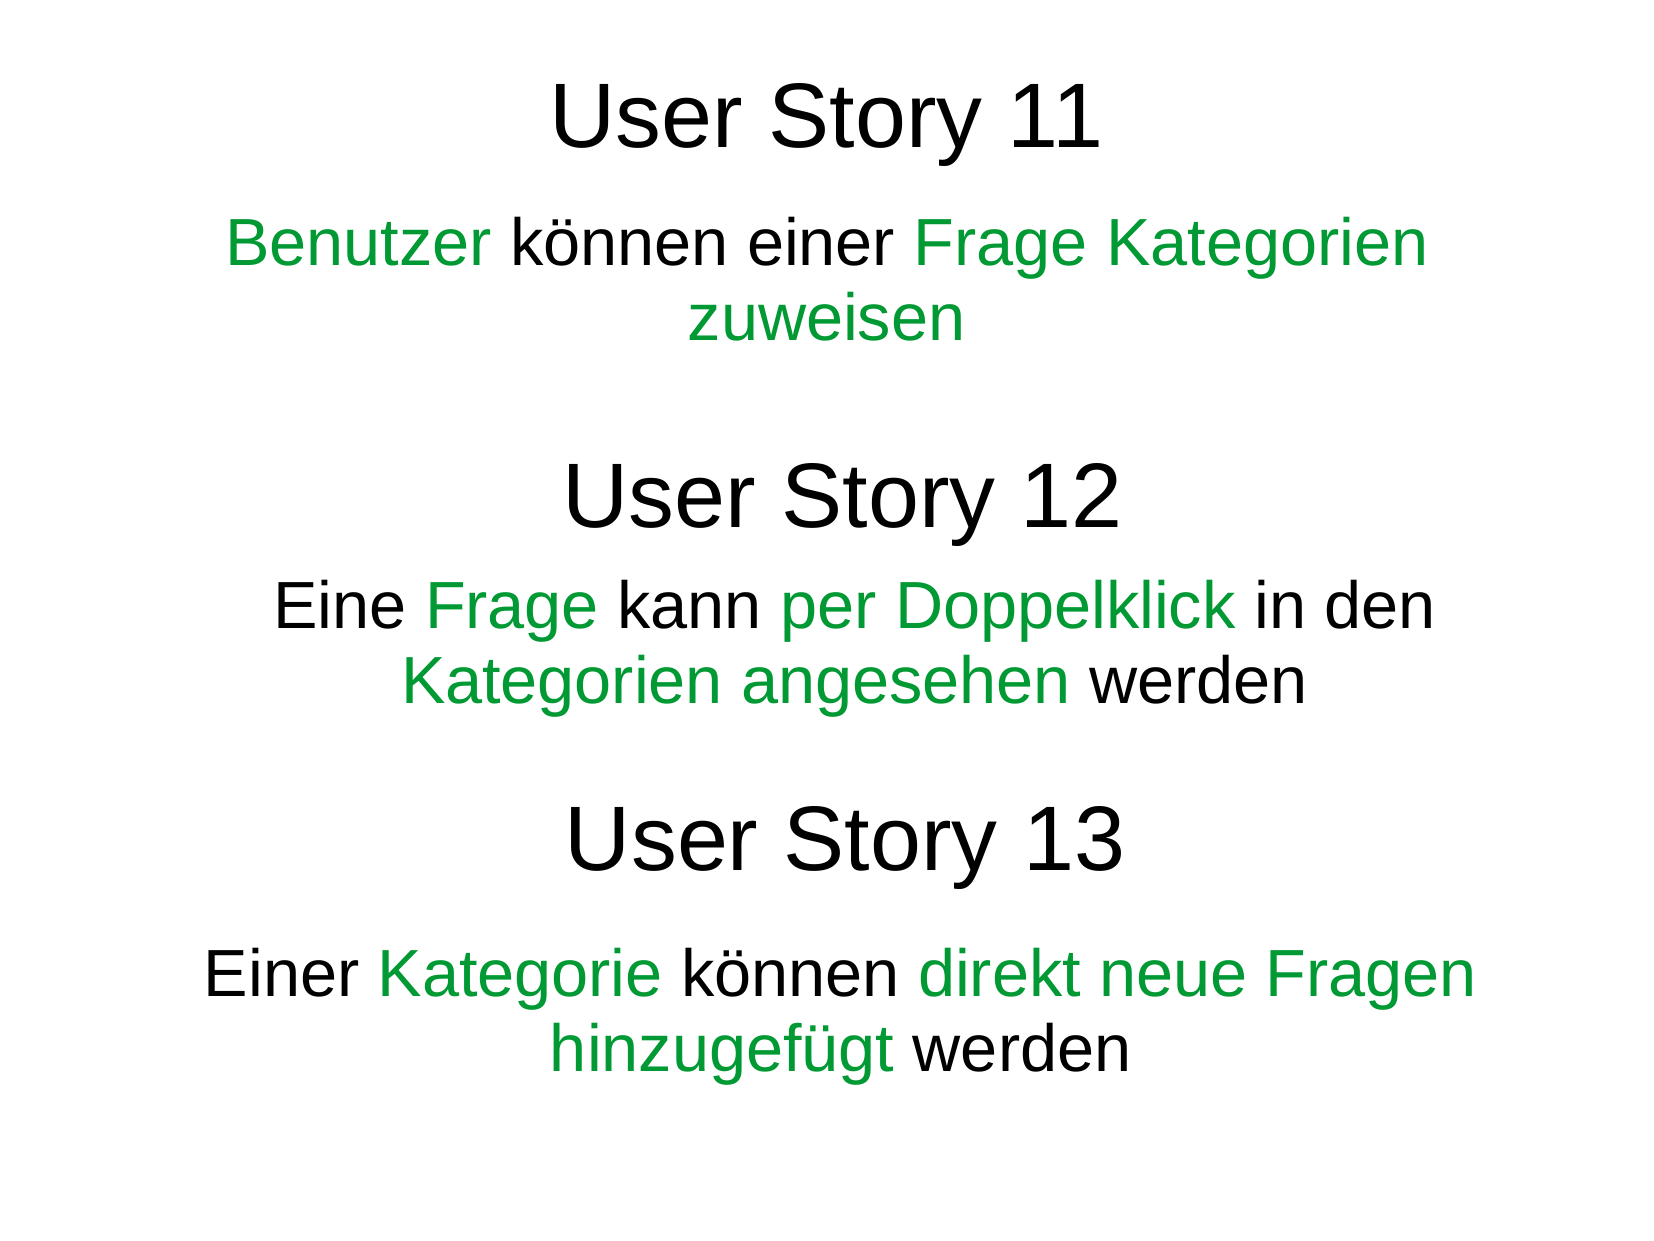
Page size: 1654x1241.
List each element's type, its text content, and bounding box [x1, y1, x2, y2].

title User Story 11 [82, 12, 1571, 112]
text_box Eine Frage kann per Doppelklick in den Kategorien angesehen werden [110, 475, 1599, 812]
subtitle Benutzer können einer Frage Kategorien zuweisen [82, 112, 1571, 448]
title User Story 12 [98, 391, 1587, 599]
text_box Einer Kategorie können direkt neue Fragen hinzugefügt werden [96, 843, 1585, 1179]
title User Story 13 [101, 735, 1590, 943]
